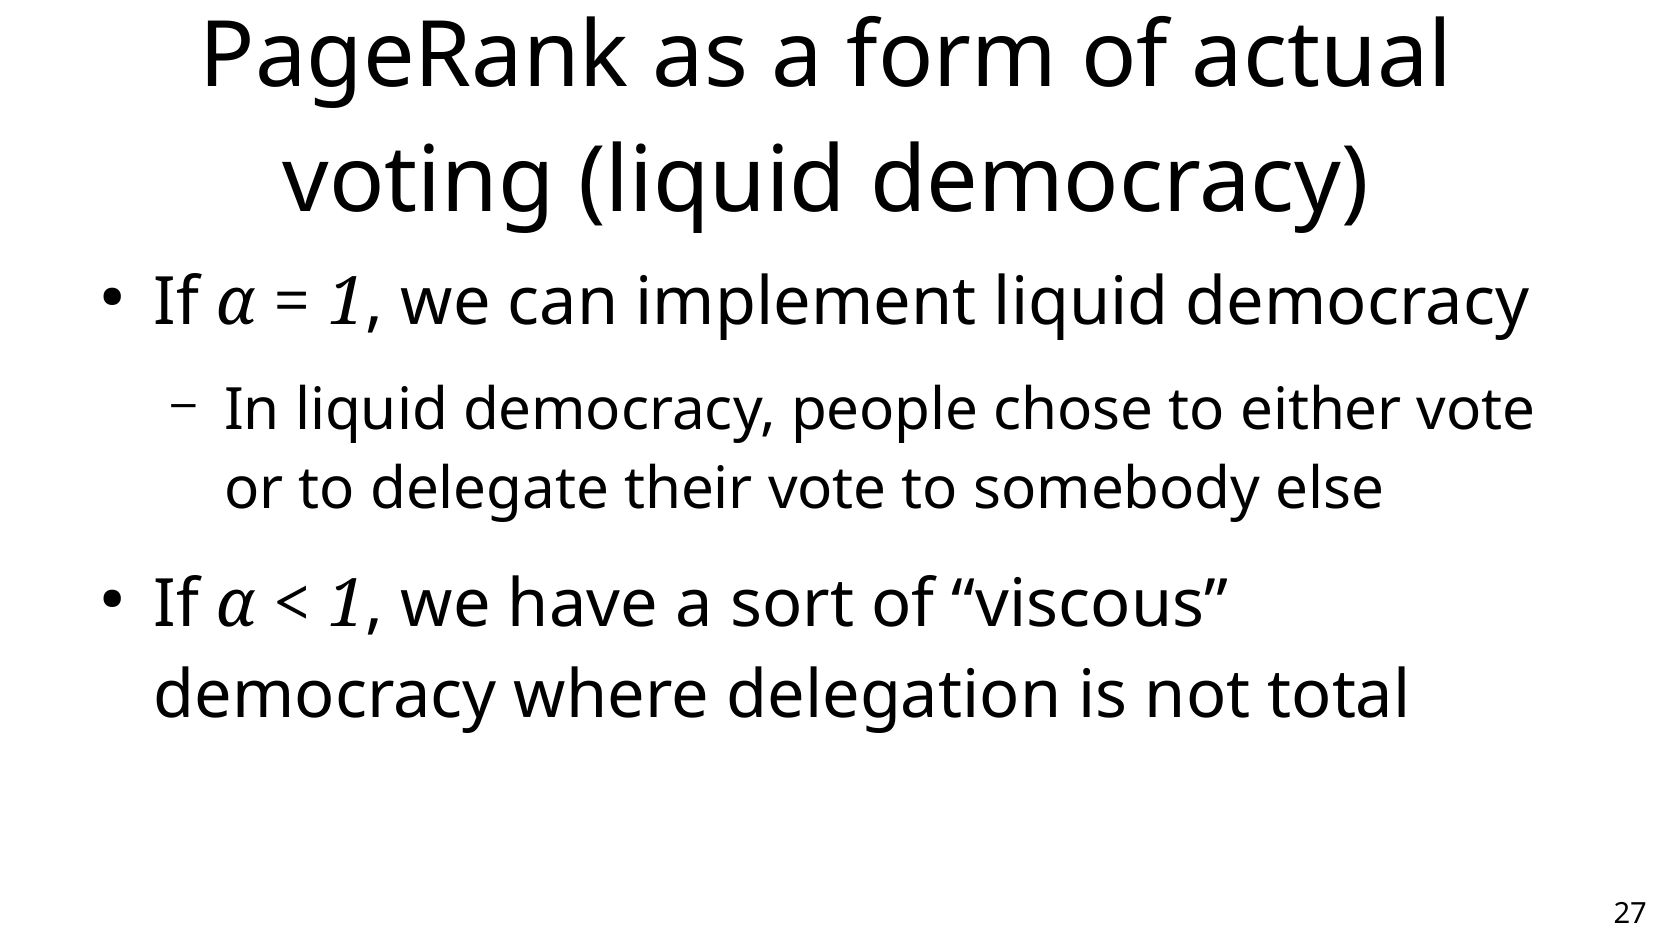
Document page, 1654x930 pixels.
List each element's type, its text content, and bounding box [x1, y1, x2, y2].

list If α = 1, we can implement liquid democracy In liquid democracy, people chose to either vote or to delegate their vote to somebody else If α < 1, we have a sort of “viscous” democracy where delegation is not total [82, 252, 1571, 793]
title PageRank as a form of actual voting (liquid democracy) [82, 1, 1571, 225]
